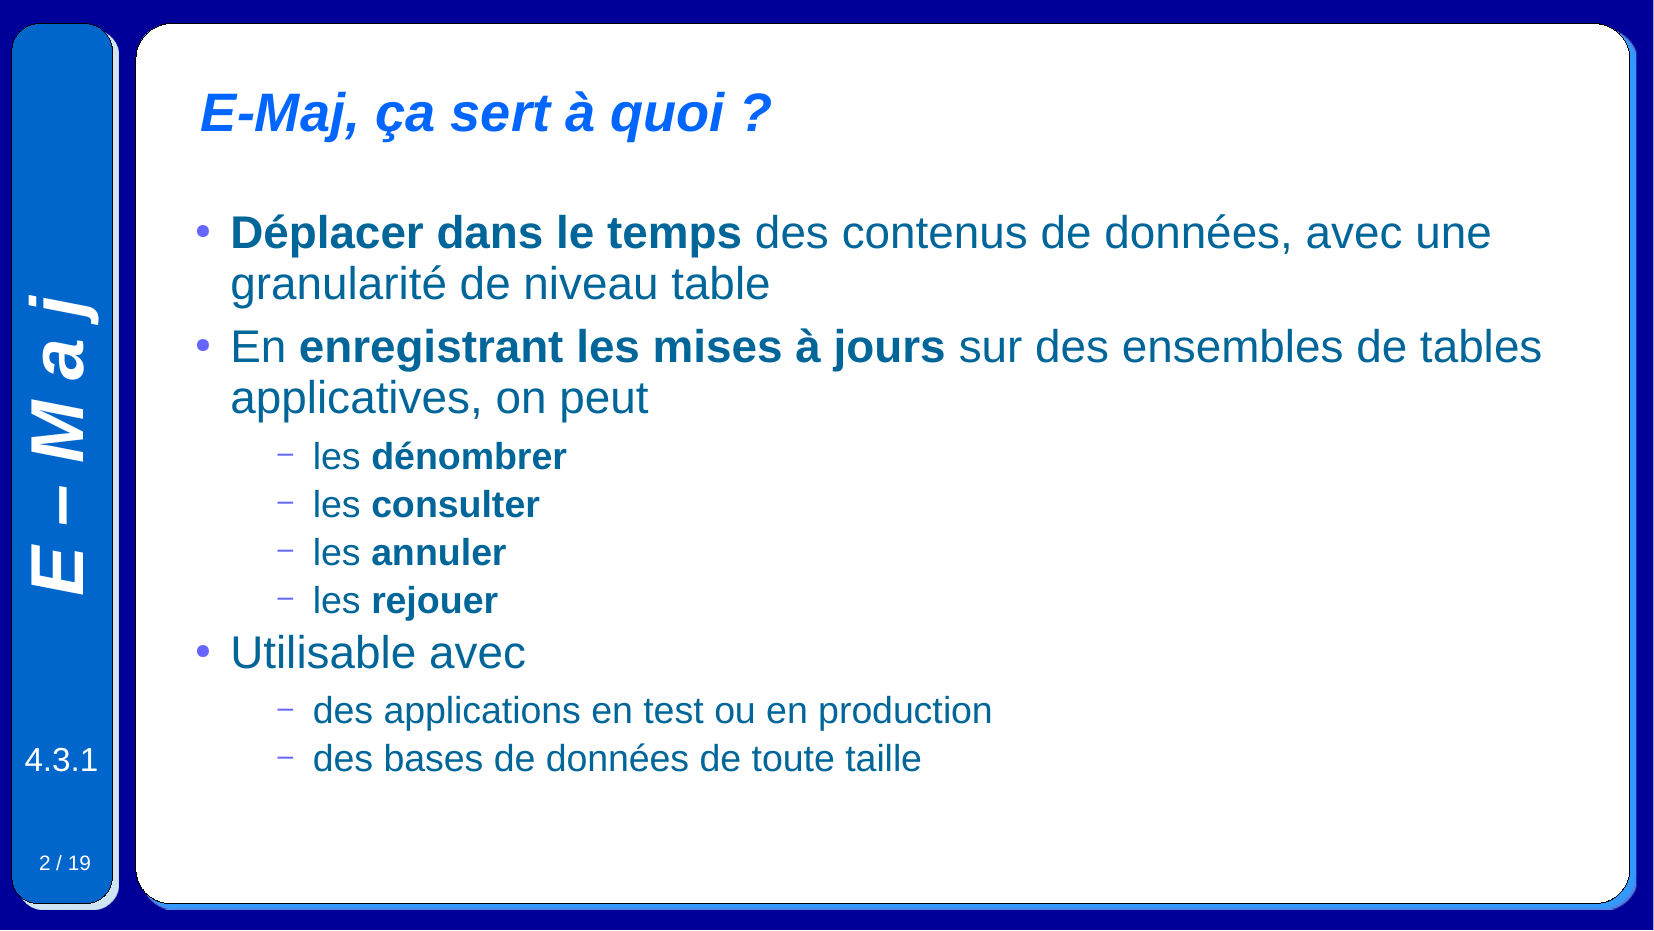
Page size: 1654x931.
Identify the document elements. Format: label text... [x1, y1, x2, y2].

title E-Maj, ça sert à quoi ? [200, 34, 1575, 191]
list Déplacer dans le temps des contenus de données, avec une granularité de niveau table En enregistrant les mises à jours sur des ensembles de tables applicatives, on peut les dénombrer les consulter les annuler les rejouer Utilisable avec des applications en test ou en production des bases de données de toute taille [177, 206, 1587, 886]
